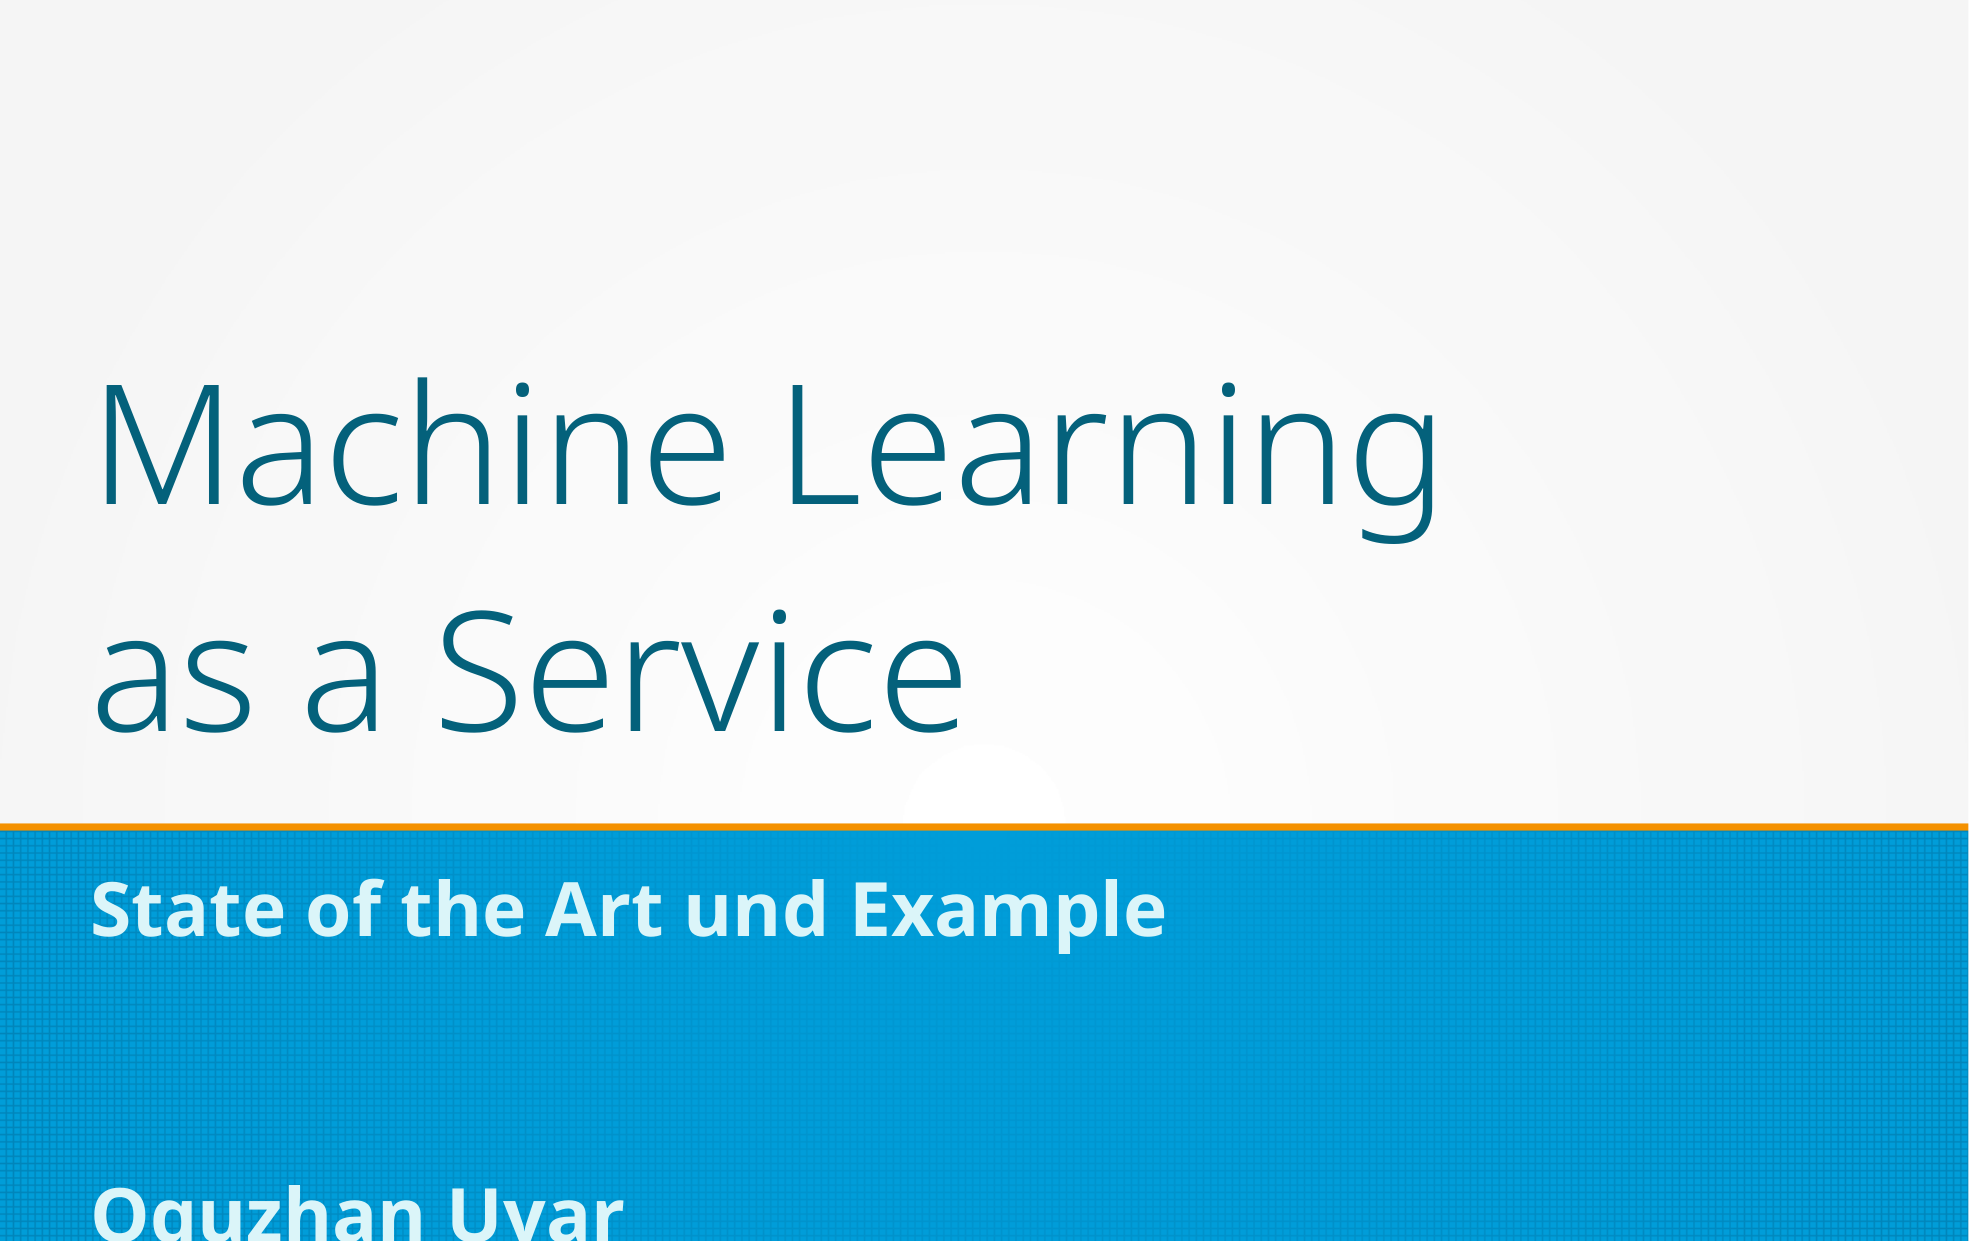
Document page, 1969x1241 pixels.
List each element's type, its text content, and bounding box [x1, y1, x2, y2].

subtitle State of the Art und Example Oguzhan Uyar [90, 855, 1861, 1205]
picture [0, 0, 1969, 830]
title Machine Learning as a Service [90, 49, 1862, 781]
